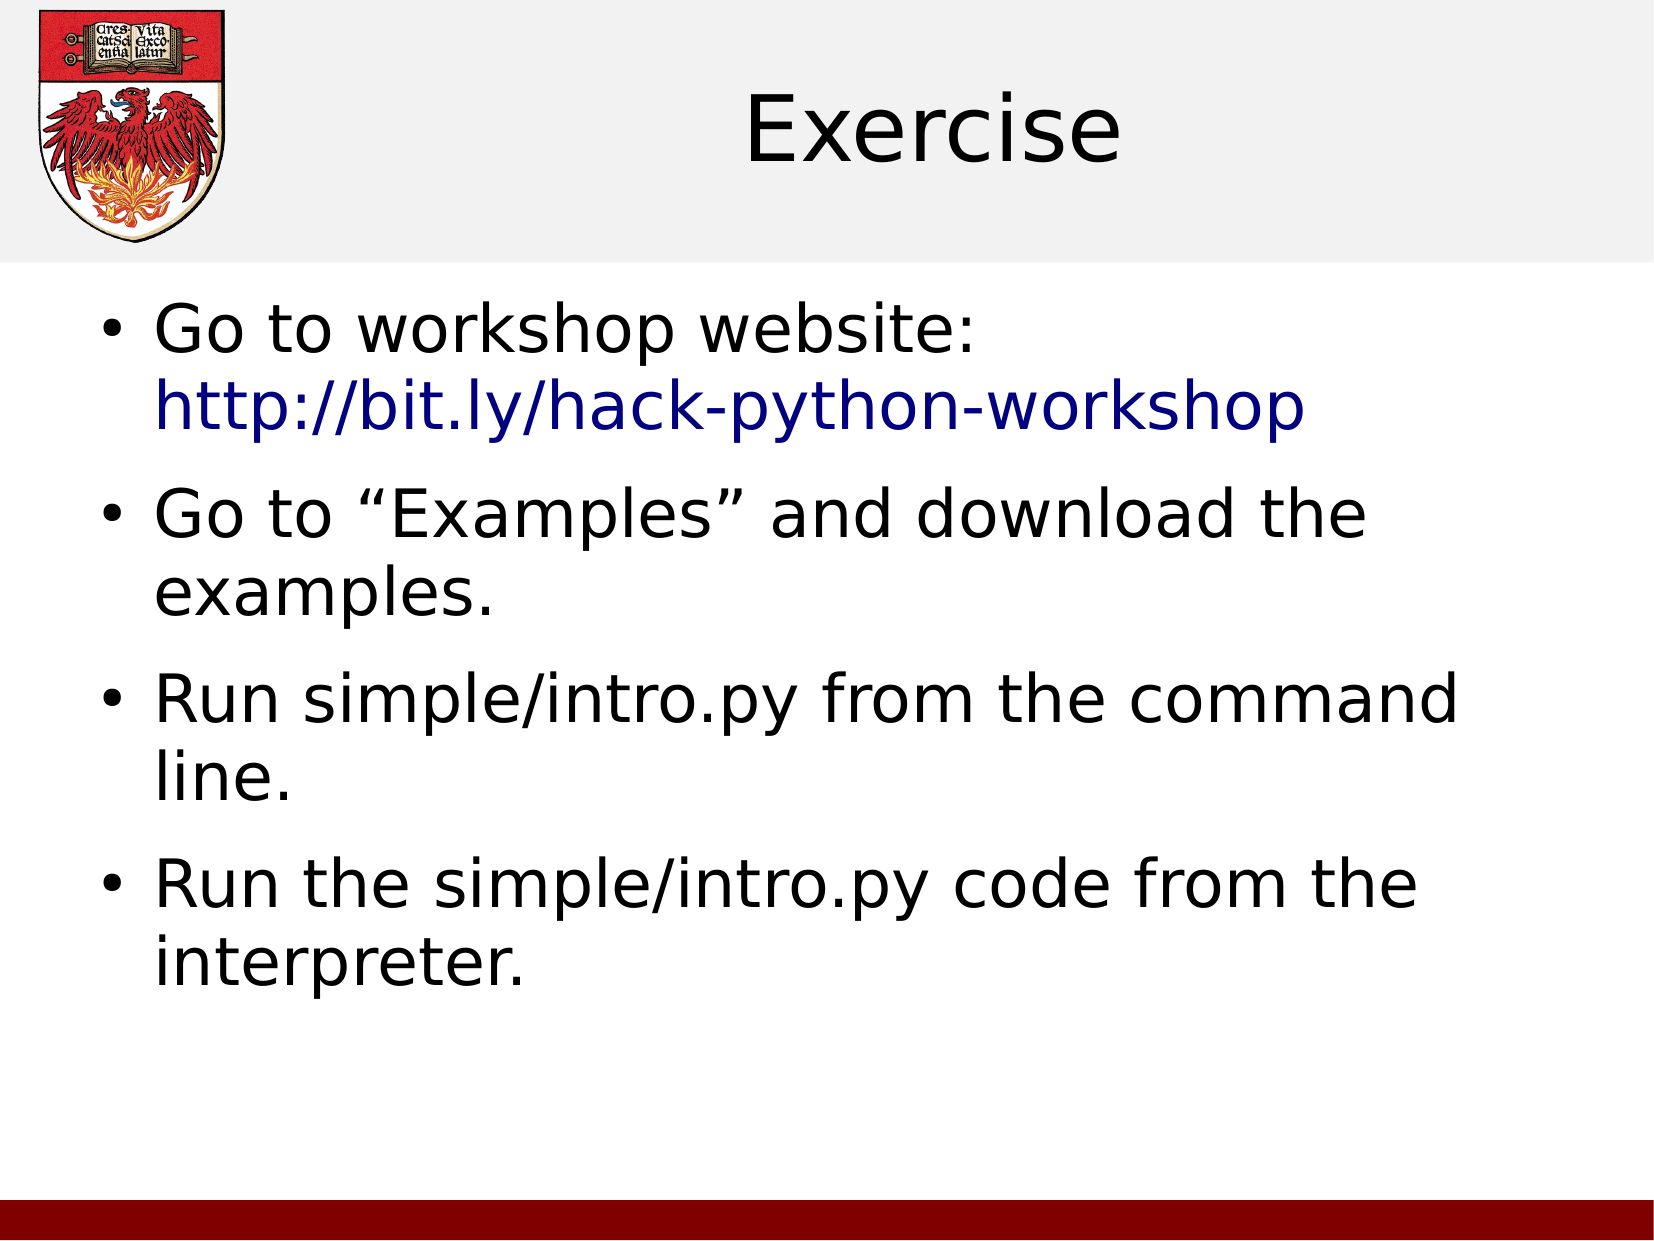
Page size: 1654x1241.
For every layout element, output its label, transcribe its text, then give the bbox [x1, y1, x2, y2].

title Exercise [298, 25, 1570, 233]
picture [37, 9, 226, 244]
list Go to workshop website: http://bit.ly/hack-python-workshop Go to “Examples” and download the examples. Run simple/intro.py from the command line. Run the simple/intro.py code from the interpreter. [82, 290, 1571, 1010]
